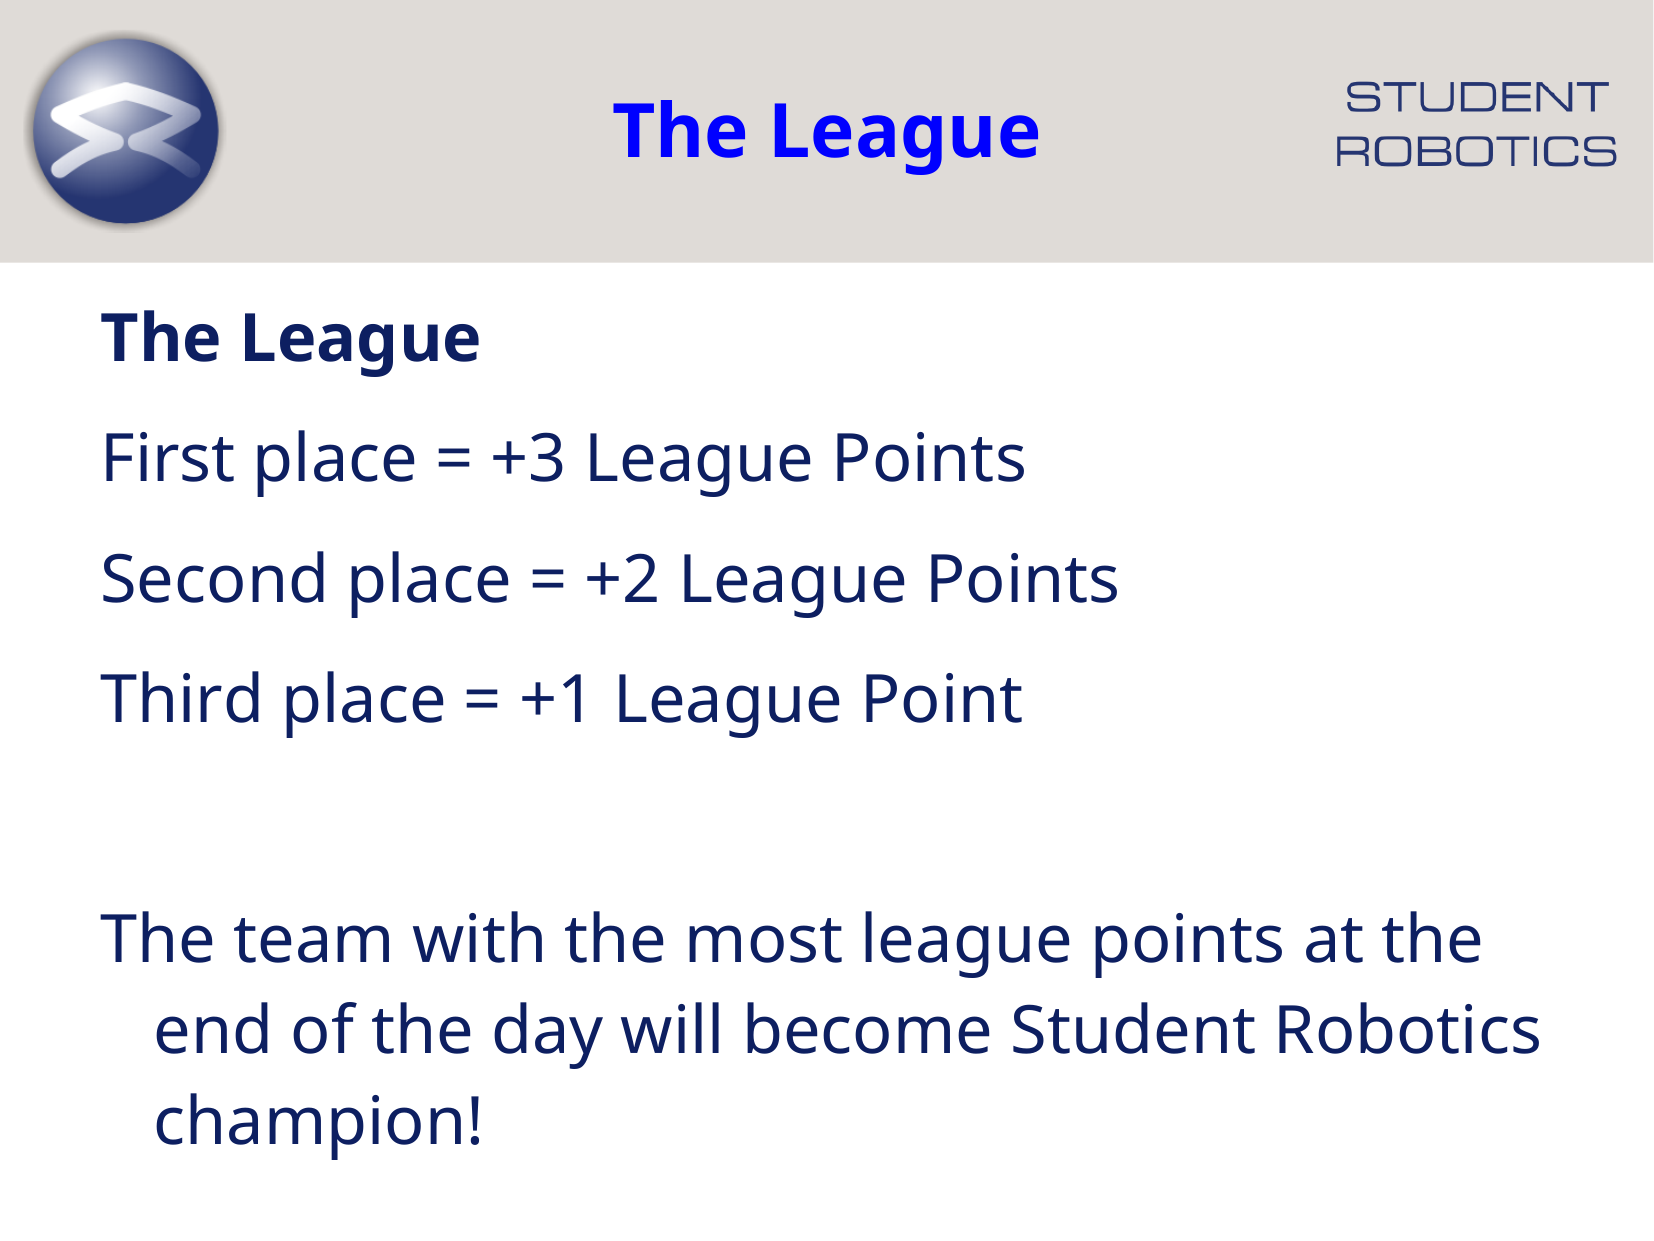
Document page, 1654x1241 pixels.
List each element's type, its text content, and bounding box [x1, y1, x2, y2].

picture [9, 19, 82, 245]
title The League [82, 0, 1571, 257]
picture [1571, 68, 1633, 174]
list The League First place = +3 League Points Second place = +2 League Points Third place = +1 League Point The team with the most league points at the end of the day will become Student Robotics champion! [82, 290, 1571, 1094]
